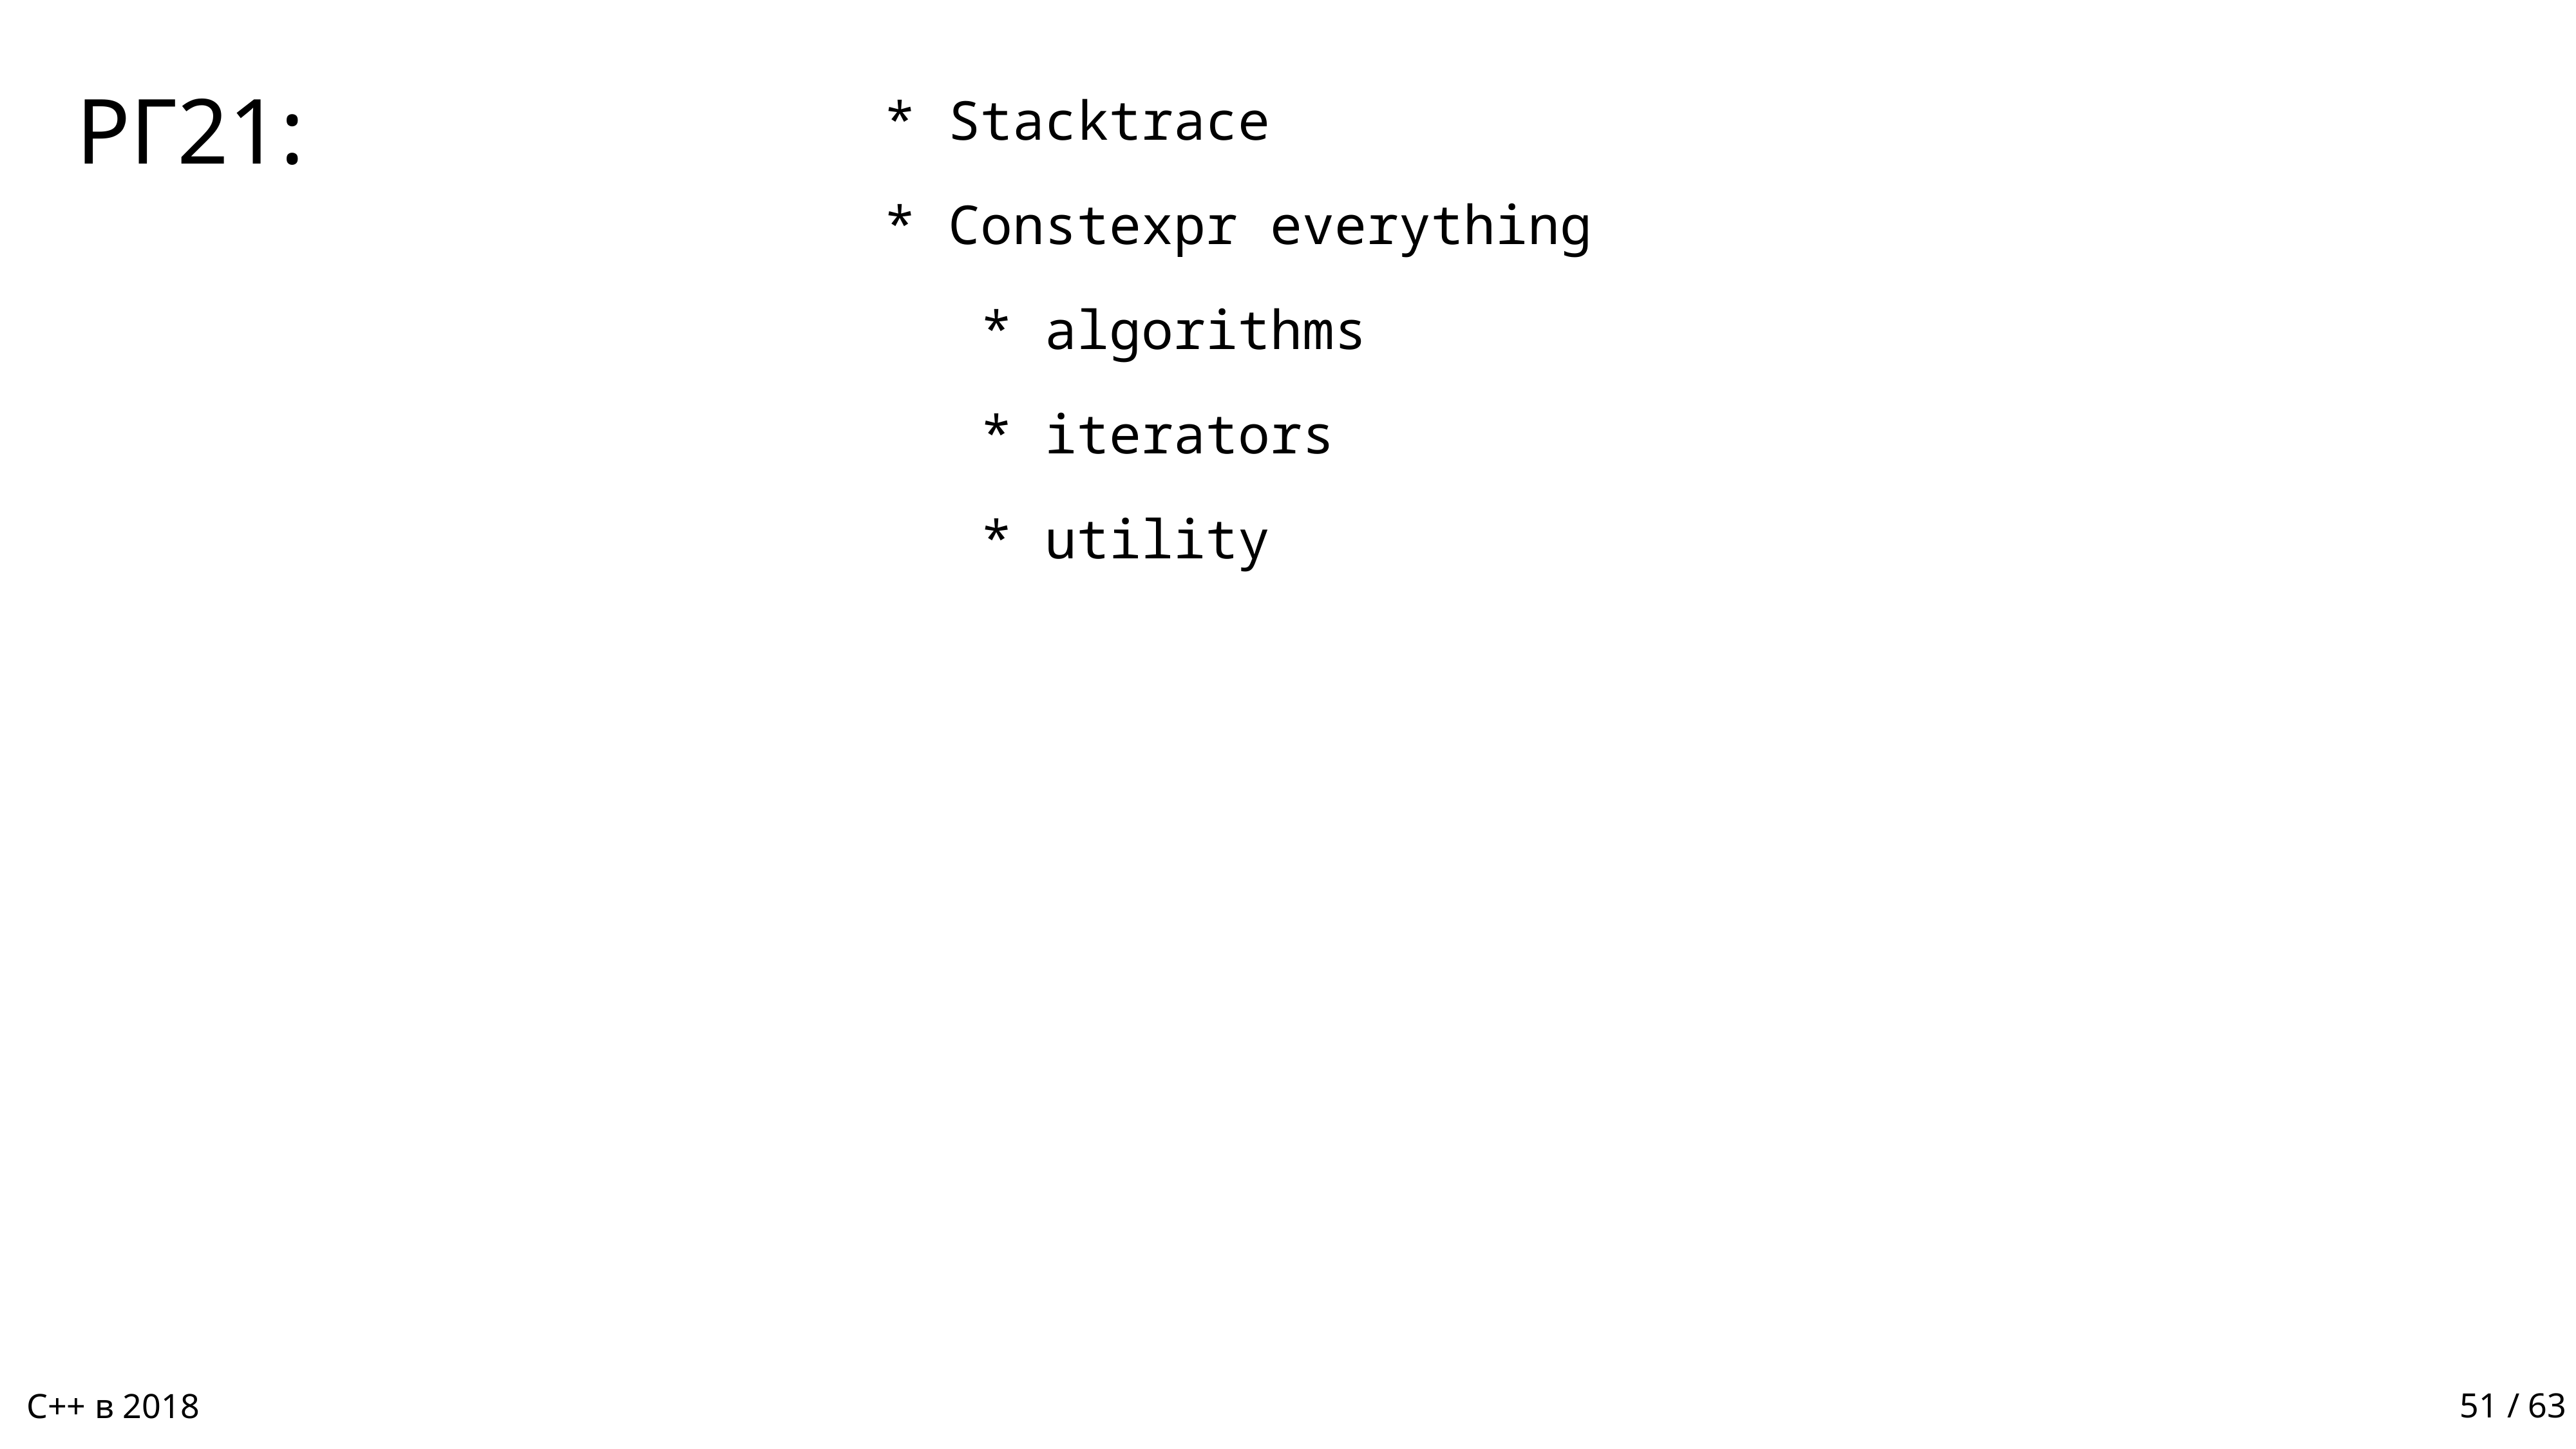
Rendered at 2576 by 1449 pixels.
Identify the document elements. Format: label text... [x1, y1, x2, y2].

title РГ21: [66, 81, 802, 486]
list <number> / 63 [1479, 1376, 2576, 1431]
list * Stacktrace * Constexpr everything * algorithms * iterators * utility [875, 81, 2460, 1249]
list C++ в 2018 [17, 1376, 1114, 1431]
